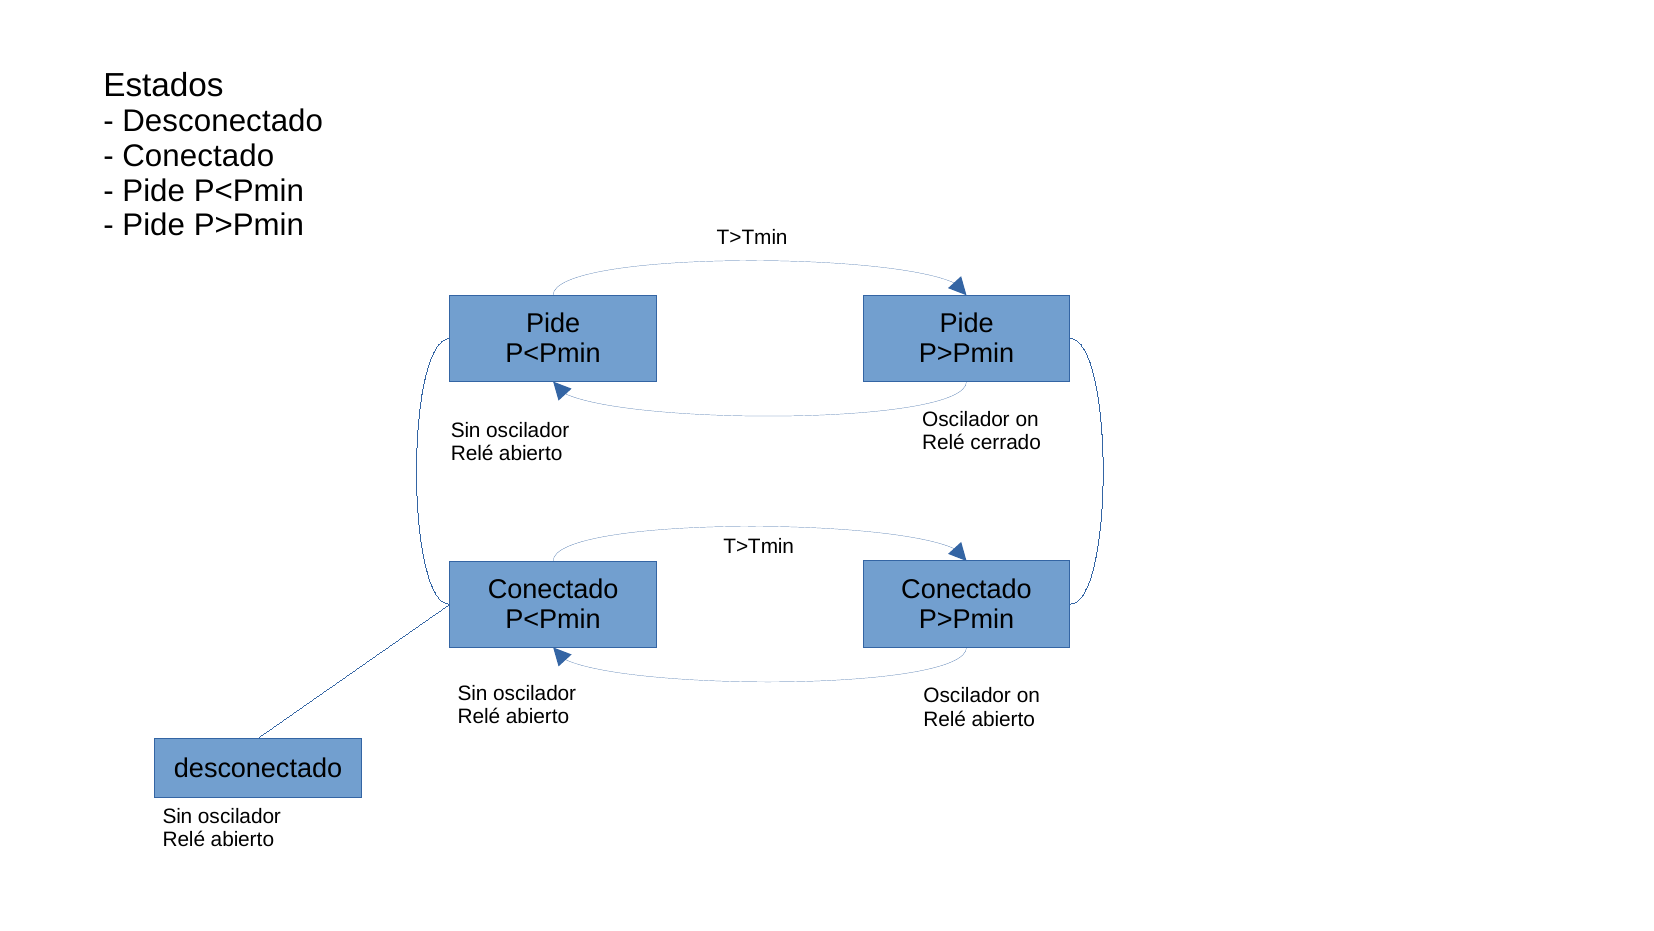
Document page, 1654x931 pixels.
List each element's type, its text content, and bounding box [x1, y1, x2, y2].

text_box T>Tmin [701, 218, 886, 262]
text_box T>Tmin [708, 527, 893, 572]
text_box Sin oscilador Relé abierto [147, 797, 332, 859]
text_box Oscilador on Relé abierto [908, 676, 1093, 739]
text_box Pide P<Pmin [449, 295, 657, 382]
text_box Estados - Desconectado - Conectado - Pide P<Pmin - Pide P>Pmin [88, 59, 339, 250]
text_box T>Tmin [820, 527, 893, 534]
text_box Conectado P>Pmin [863, 560, 1070, 648]
text_box Conectado P<Pmin [449, 561, 657, 648]
text_box Pide P>Pmin [863, 295, 1070, 382]
text_box Oscilador on Relé cerrado [907, 399, 1092, 462]
text_box Sin oscilador Relé abierto [442, 674, 627, 736]
text_box desconectado [154, 738, 362, 798]
text_box Sin oscilador Relé abierto [436, 411, 621, 473]
